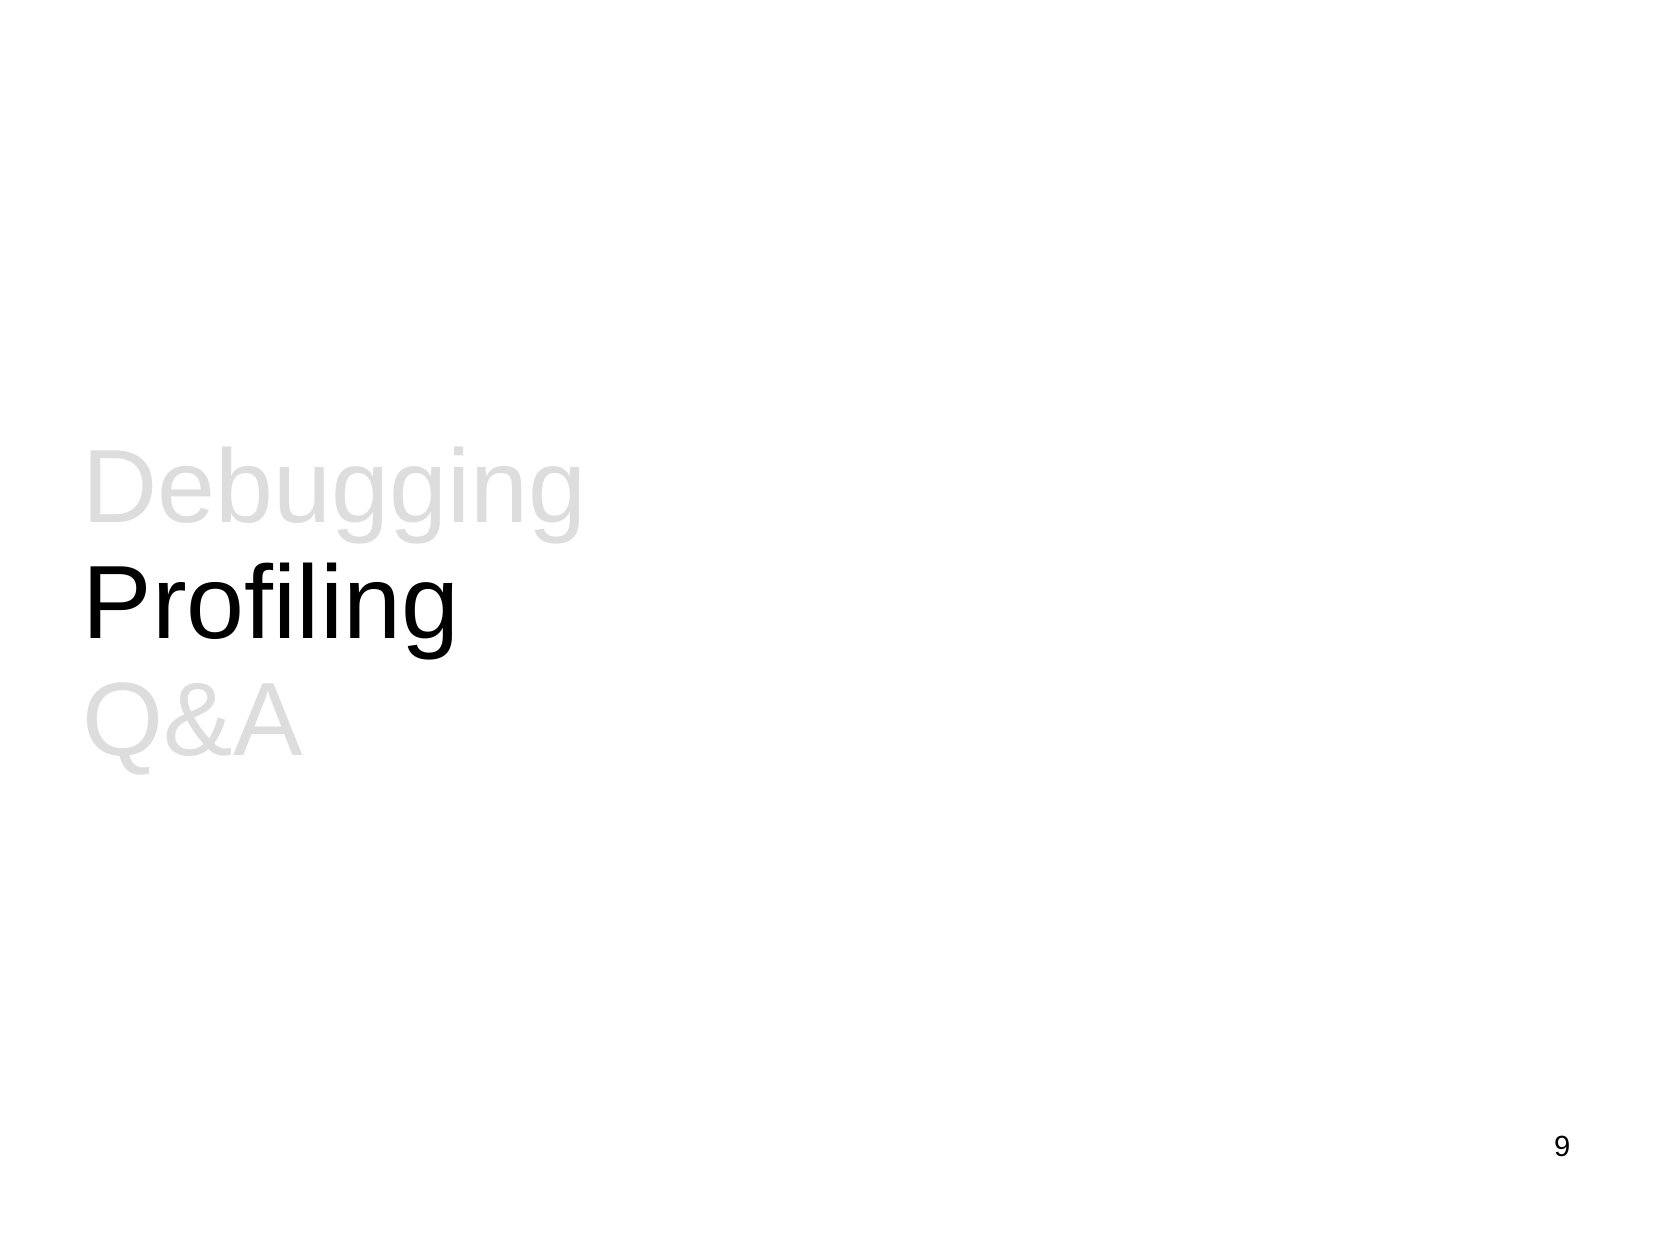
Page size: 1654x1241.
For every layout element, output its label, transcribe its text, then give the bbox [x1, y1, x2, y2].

subtitle Debugging Profiling Q&A [82, 243, 1538, 963]
